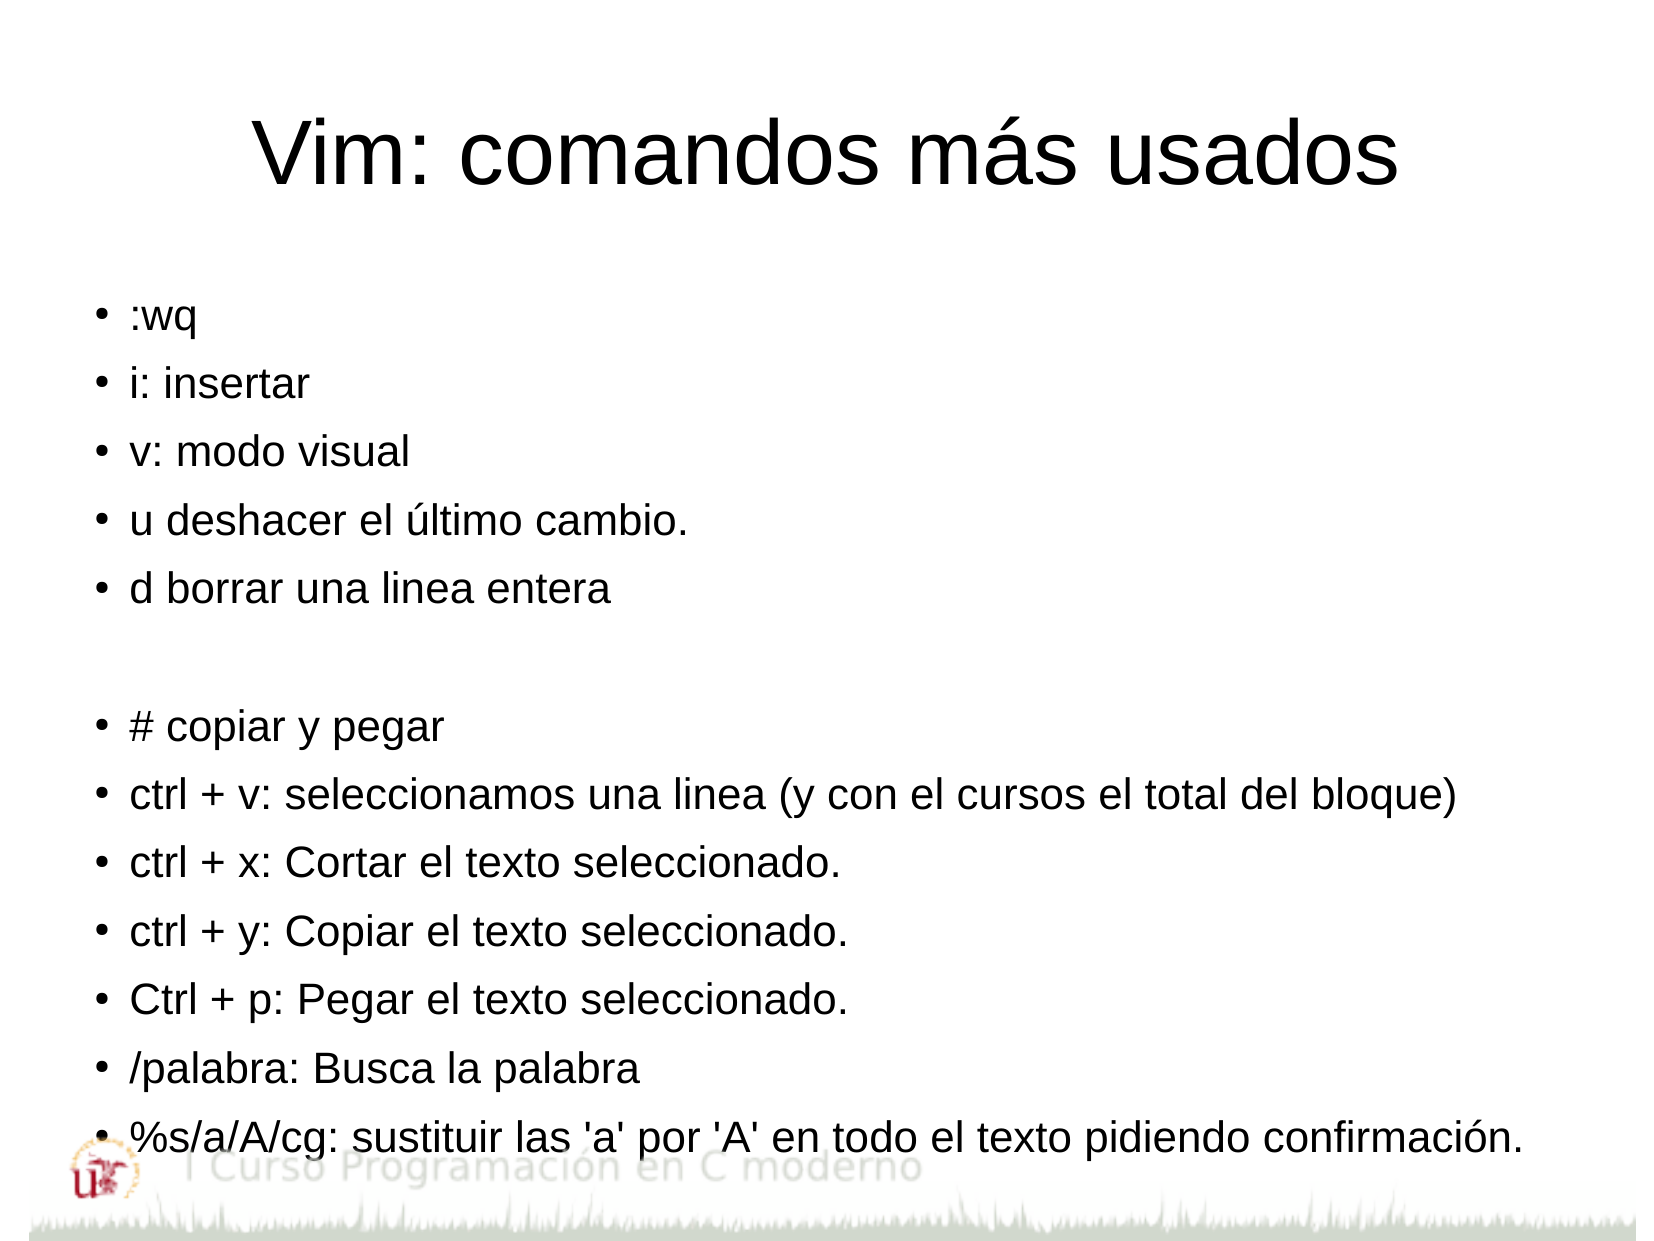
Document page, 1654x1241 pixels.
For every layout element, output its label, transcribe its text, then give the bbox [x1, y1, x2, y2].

picture [29, 1133, 1636, 1241]
title Vim: comandos más usados [82, 49, 1571, 257]
list :wq i: insertar v: modo visual u deshacer el último cambio. d borrar una linea entera # copiar y pegar ctrl + v: seleccionamos una linea (y con el cursos el total del bloque) ctrl + x: Cortar el texto seleccionado. ctrl + y: Copiar el texto seleccionado. Ctrl + p: Pegar el texto seleccionado. /palabra: Busca la palabra %s/a/A/cg: sustituir las 'a' por 'A' en todo el texto pidiendo confirmación. [82, 290, 1538, 1133]
